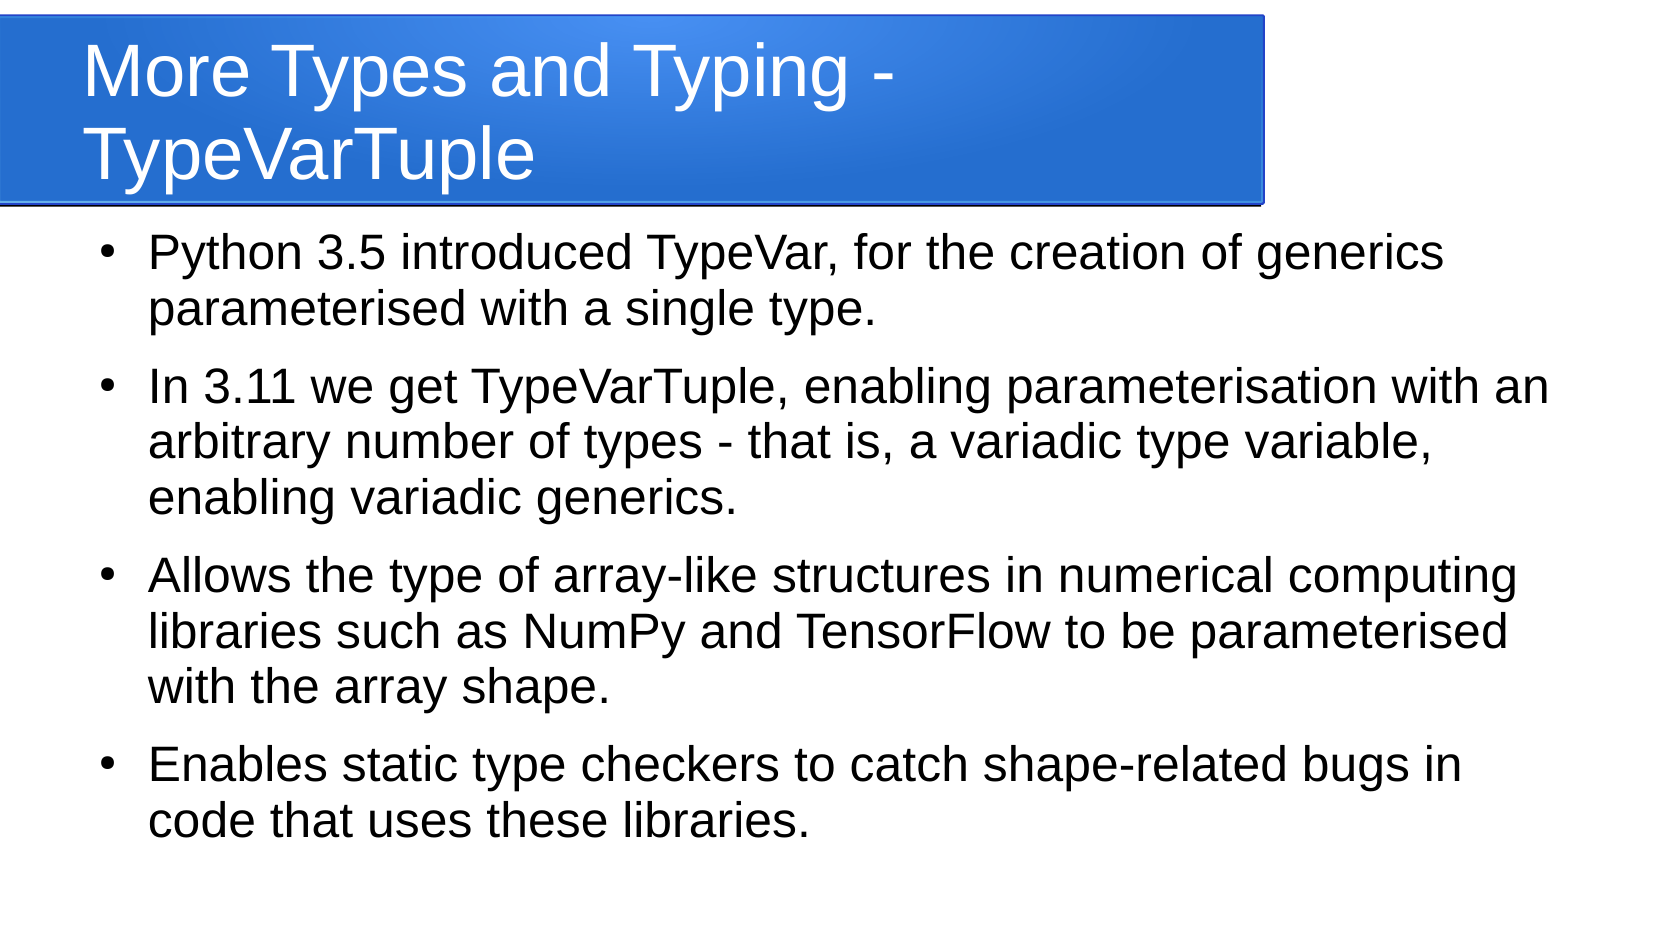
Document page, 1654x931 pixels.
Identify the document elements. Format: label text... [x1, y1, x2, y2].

title More Types and Typing - TypeVarTuple [82, 29, 1235, 196]
list Python 3.5 introduced TypeVar, for the creation of generics parameterised with a single type. In 3.11 we get TypeVarTuple, enabling parameterisation with an arbitrary number of types - that is, a variadic type variable, enabling variadic generics. Allows the type of array-like structures in numerical computing libraries such as NumPy and TensorFlow to be parameterised with the array shape. Enables static type checkers to catch shape-related bugs in code that uses these libraries. [82, 224, 1571, 856]
